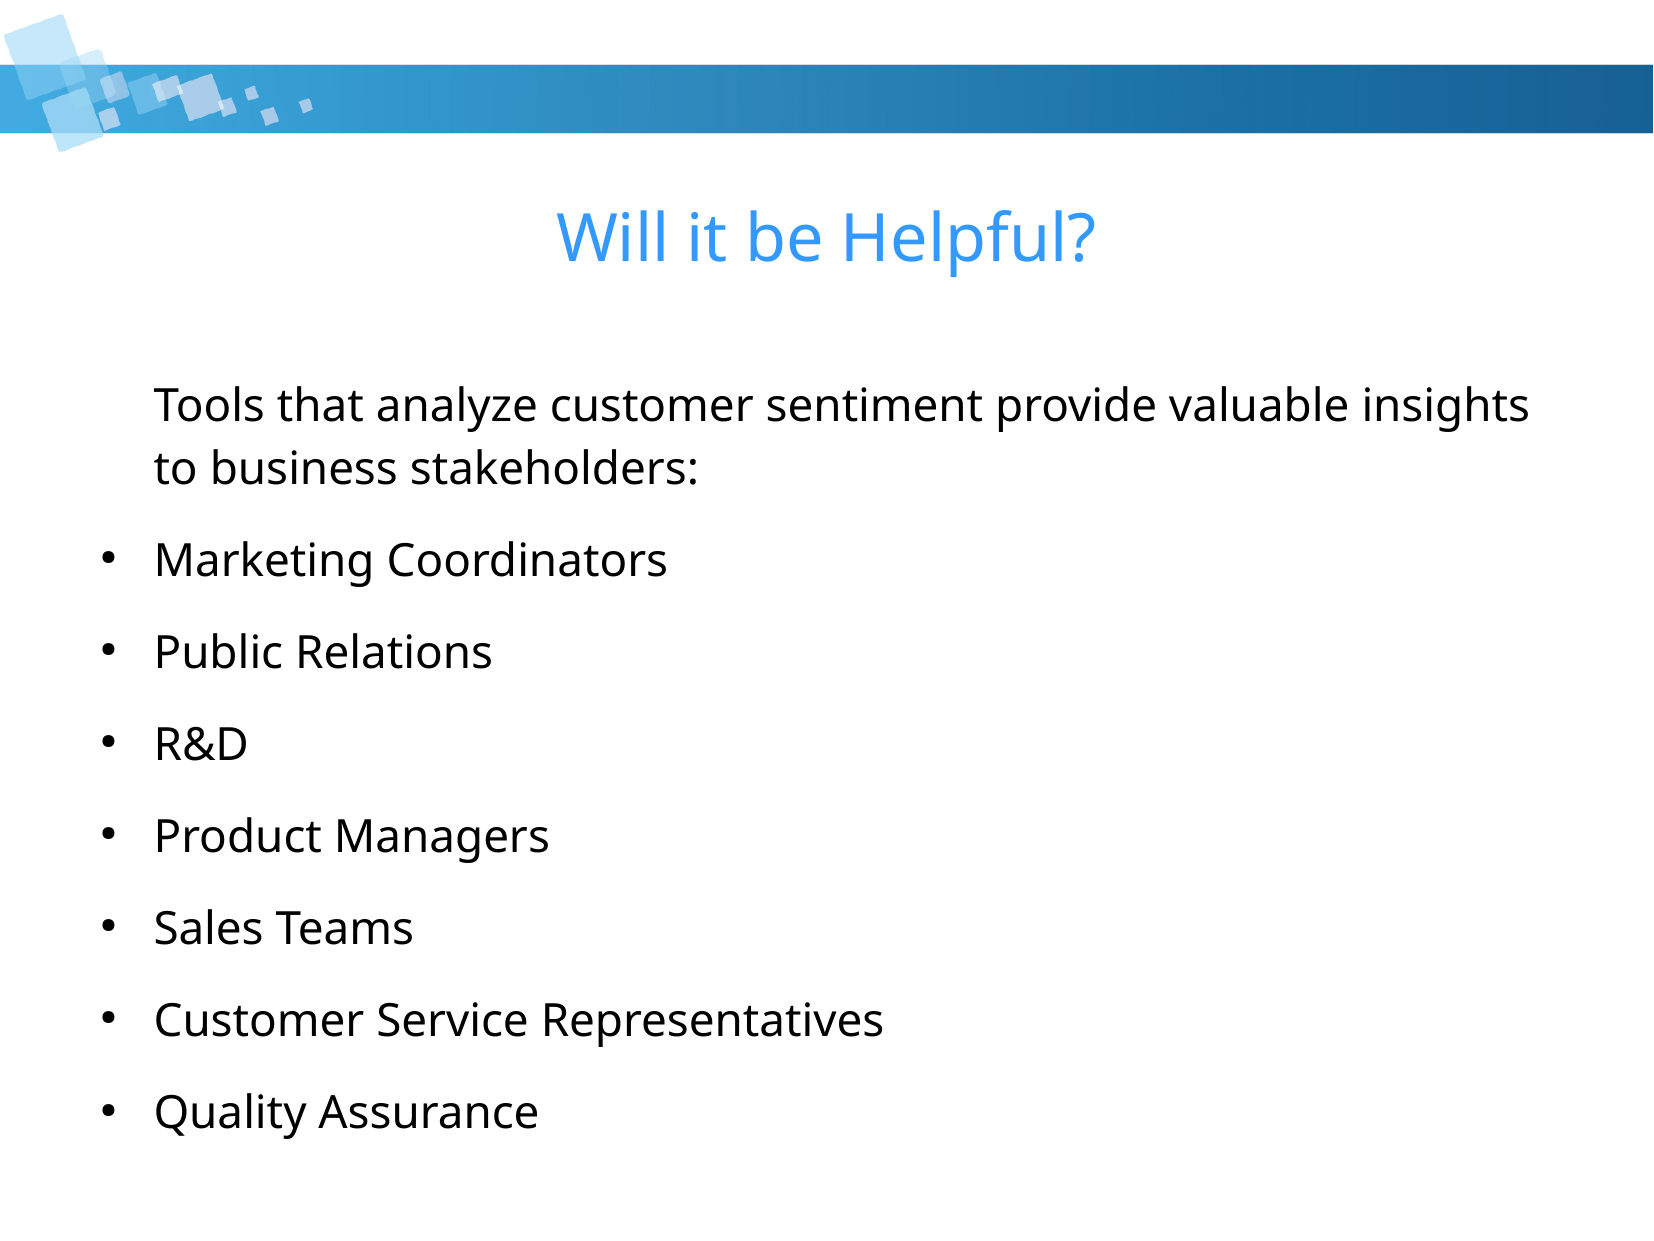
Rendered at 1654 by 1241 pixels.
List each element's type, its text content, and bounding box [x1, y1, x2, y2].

picture [0, 0, 1653, 1238]
title Will it be Helpful? [82, 132, 1571, 340]
list Tools that analyze customer sentiment provide valuable insights to business stakeholders: Marketing Coordinators Public Relations R&D Product Managers Sales Teams Customer Service Representatives Quality Assurance [82, 372, 1571, 1098]
